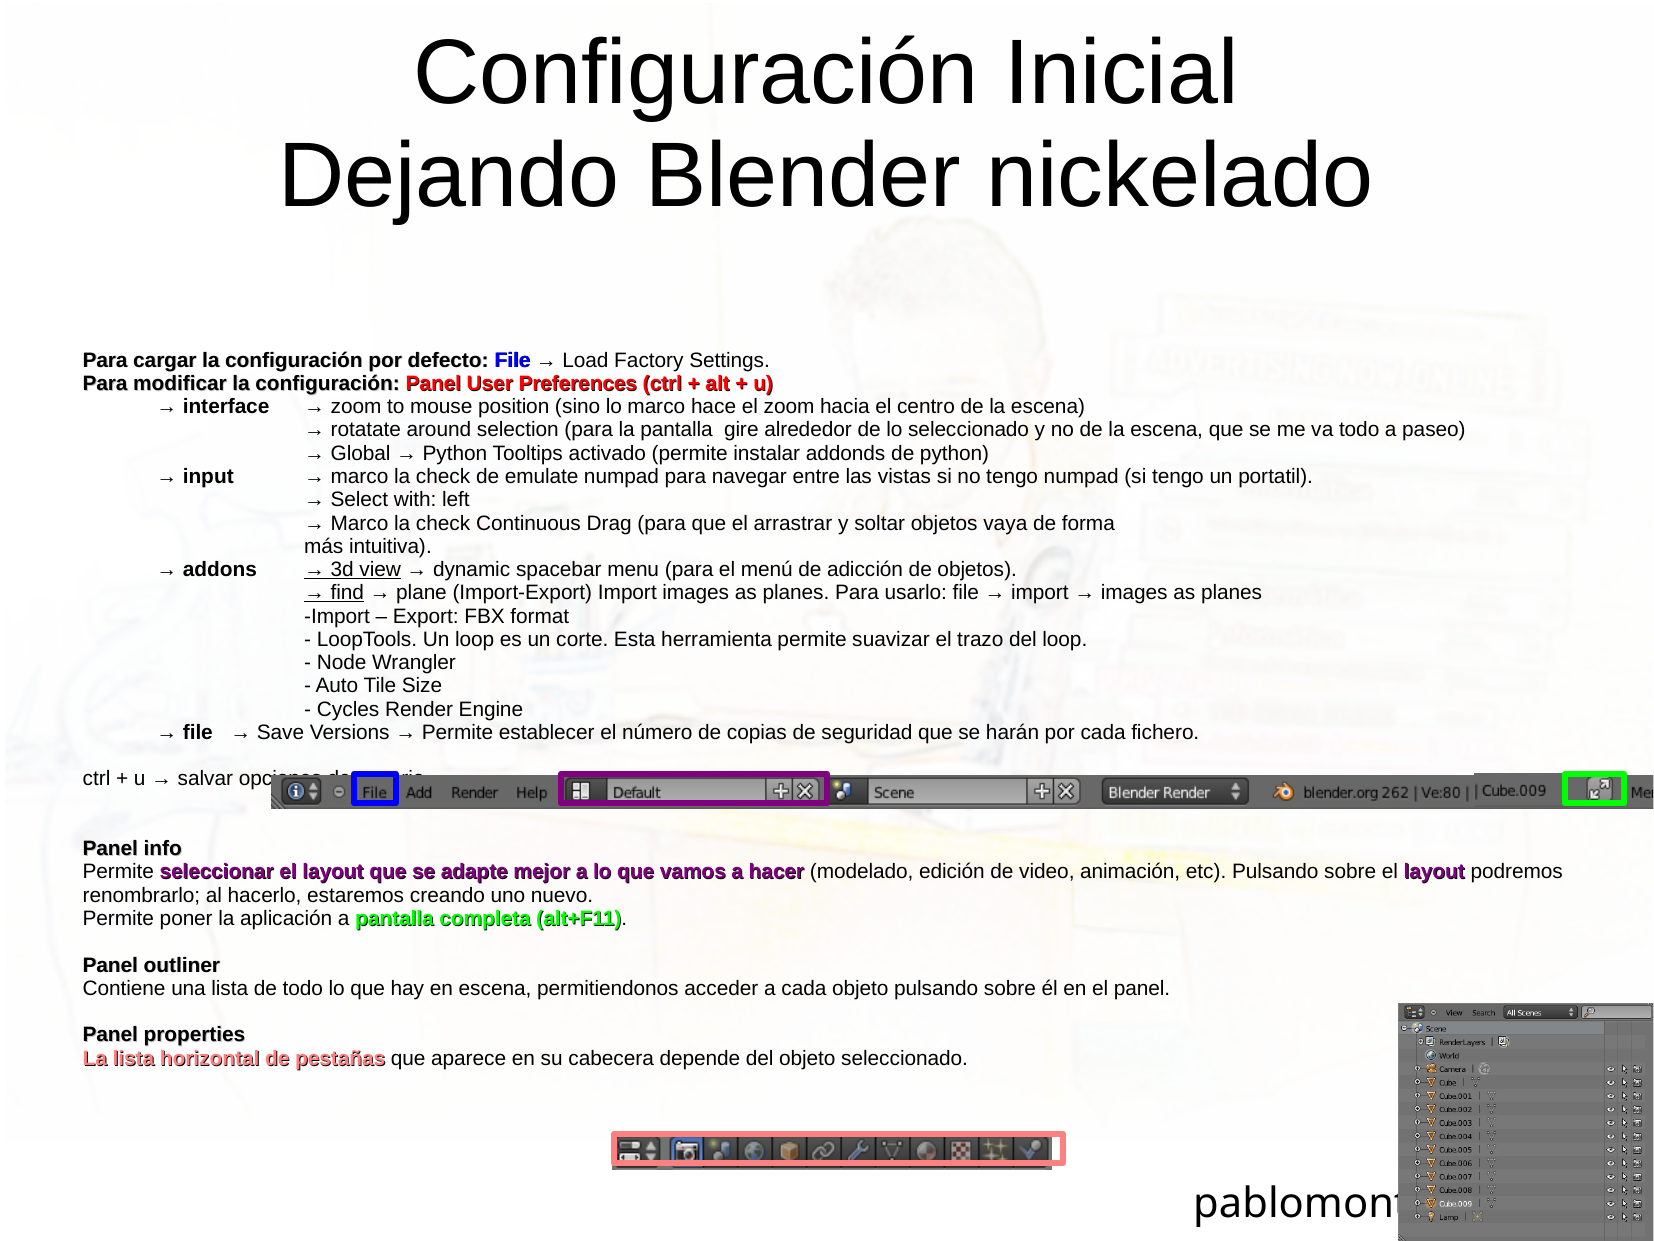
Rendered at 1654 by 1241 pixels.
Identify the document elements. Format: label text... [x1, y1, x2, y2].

title Configuración Inicial Dejando Blender nickelado [82, 19, 1571, 227]
subtitle Para cargar la configuración por defecto: File → Load Factory Settings. Para modificar la configuración: Panel User Preferences (ctrl + alt + u) → interface → zoom to mouse position (sino lo marco hace el zoom hacia el centro de la escena) → rotatate around selection (para la pantalla gire alrededor de lo seleccionado y no de la escena, que se me va todo a paseo) → Global → Python Tooltips activado (permite instalar addonds de python) → input → marco la check de emulate numpad para navegar entre las vistas si no tengo numpad (si tengo un portatil). → Select with: left → Marco la check Continuous Drag (para que el arrastrar y soltar objetos vaya de forma más intuitiva). → addons → 3d view → dynamic spacebar menu (para el menú de adicción de objetos). → find → plane (Import-Export) Import images as planes. Para usarlo: file → import → images as planes -Import – Export: FBX format - LoopTools. Un loop es un corte. Esta herramienta permite suavizar el trazo del loop. - Node Wrangler - Auto Tile Size - Cycles Render Engine → file → Save Versions → Permite establecer el número de copias de seguridad que se harán por cada fichero. ctrl + u → salvar opciones de usuario Panel info Permite seleccionar el layout que se adapte mejor a lo que vamos a hacer (modelado, edición de video, animación, etc). Pulsando sobre el layout podremos renombrarlo; al hacerlo, estaremos creando uno nuevo. Permite poner la aplicación a pantalla completa (alt+F11). Panel outliner Contiene una lista de todo lo que hay en escena, permitiendonos acceder a cada objeto pulsando sobre él en el panel. Panel properties La lista horizontal de pestañas que aparece en su cabecera depende del objeto seleccionado. [82, 344, 1571, 1074]
picture [5, 3, 1654, 1241]
